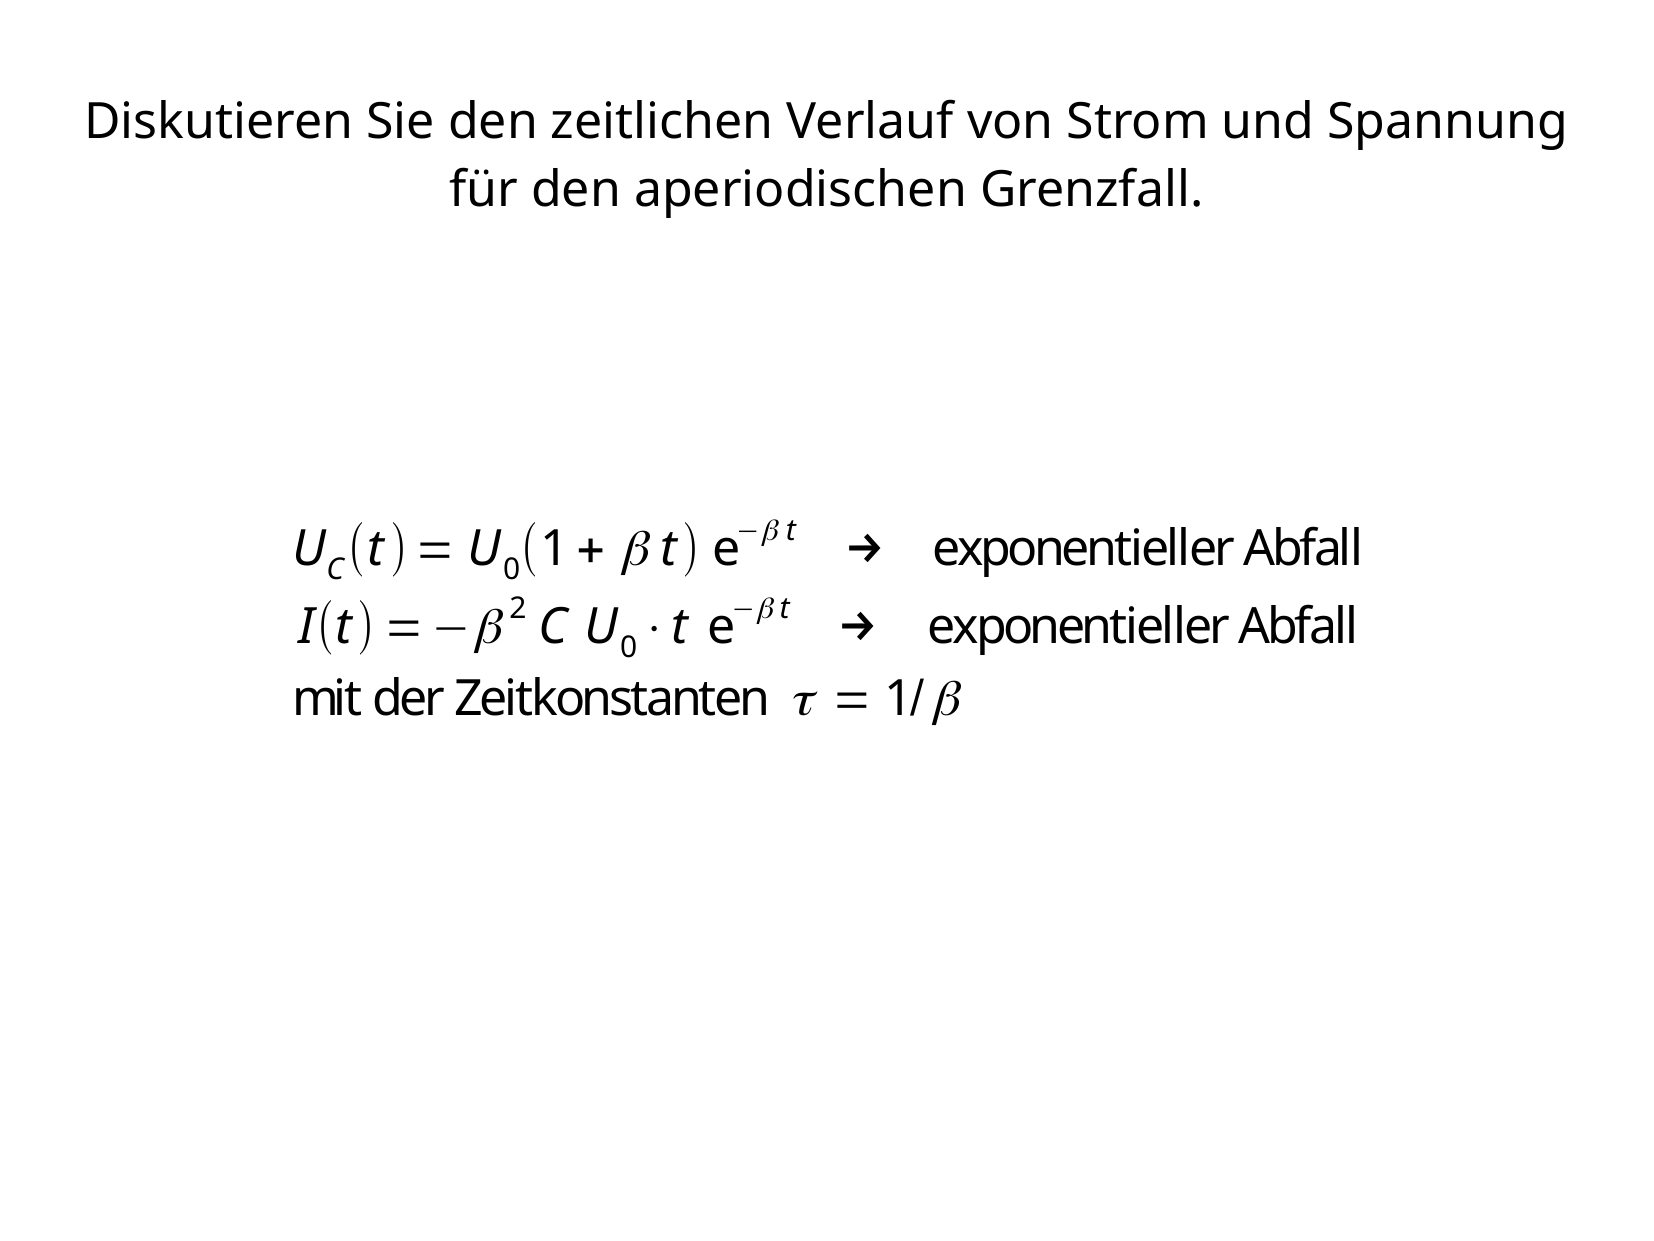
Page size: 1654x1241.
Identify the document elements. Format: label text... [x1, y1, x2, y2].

chart [285, 512, 1368, 729]
title Diskutieren Sie den zeitlichen Verlauf von Strom und Spannung für den aperiodischen Grenzfall. [82, 49, 1571, 257]
